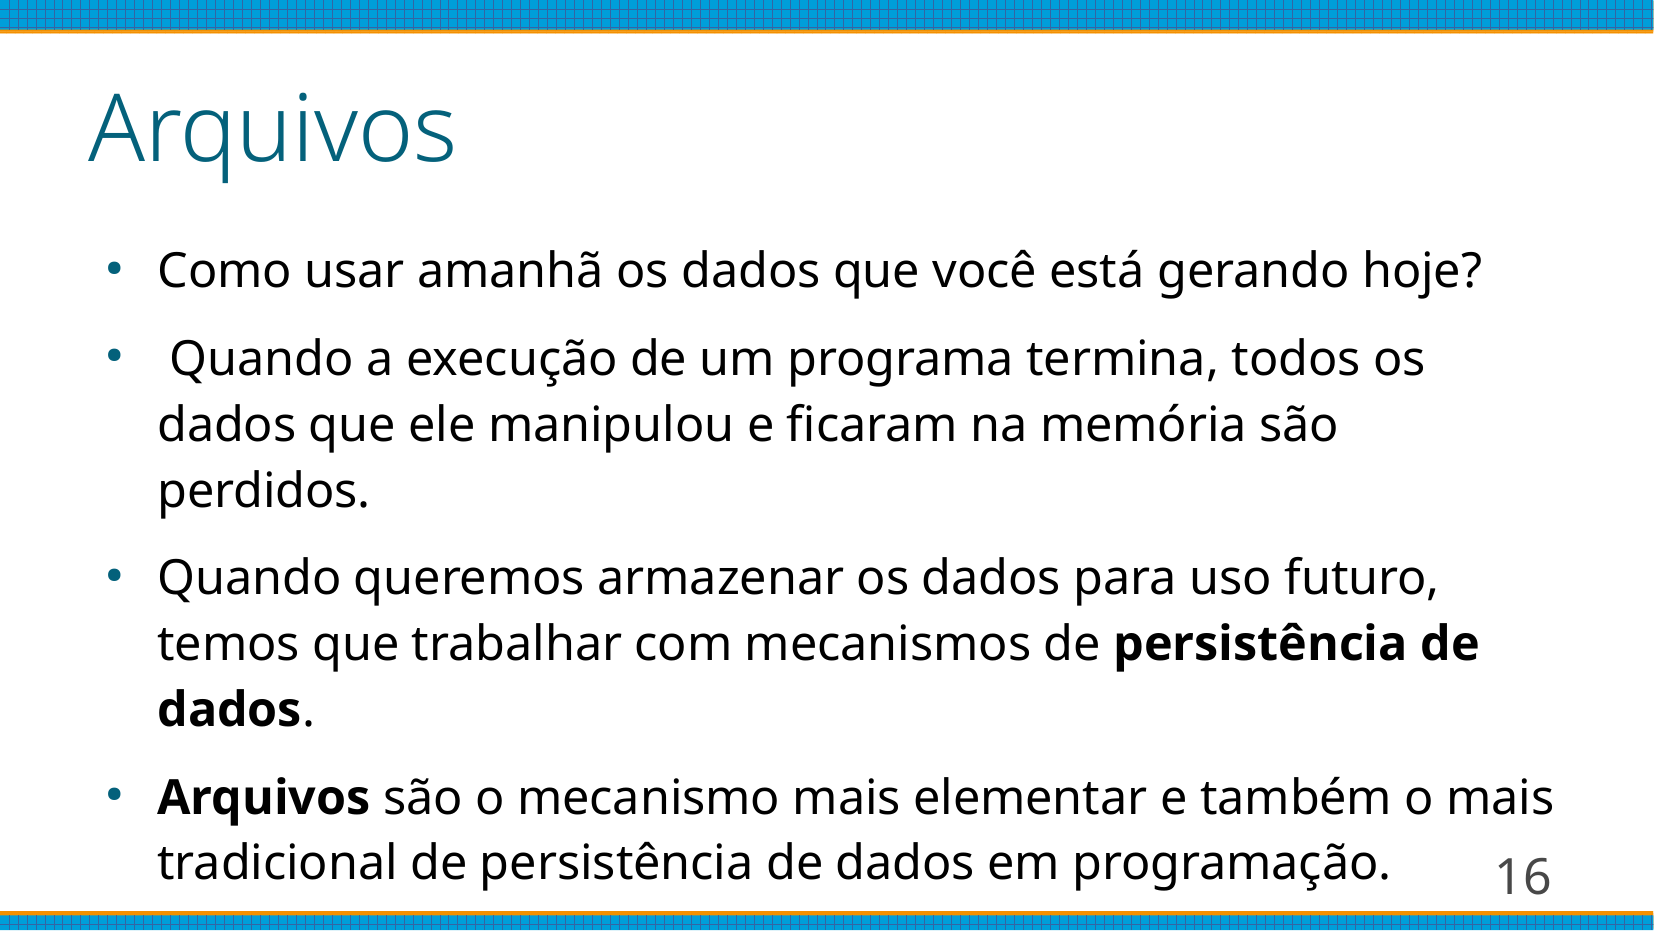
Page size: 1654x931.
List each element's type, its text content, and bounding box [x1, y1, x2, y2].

list Como usar amanhã os dados que você está gerando hoje? Quando a execução de um programa termina, todos os dados que ele manipulou e ficaram na memória são perdidos. Quando queremos armazenar os dados para uso futuro, temos que trabalhar com mecanismos de persistência de dados. Arquivos são o mecanismo mais elementar e também o mais tradicional de persistência de dados em programação. [88, 236, 1565, 901]
title Arquivos [88, 44, 1565, 207]
